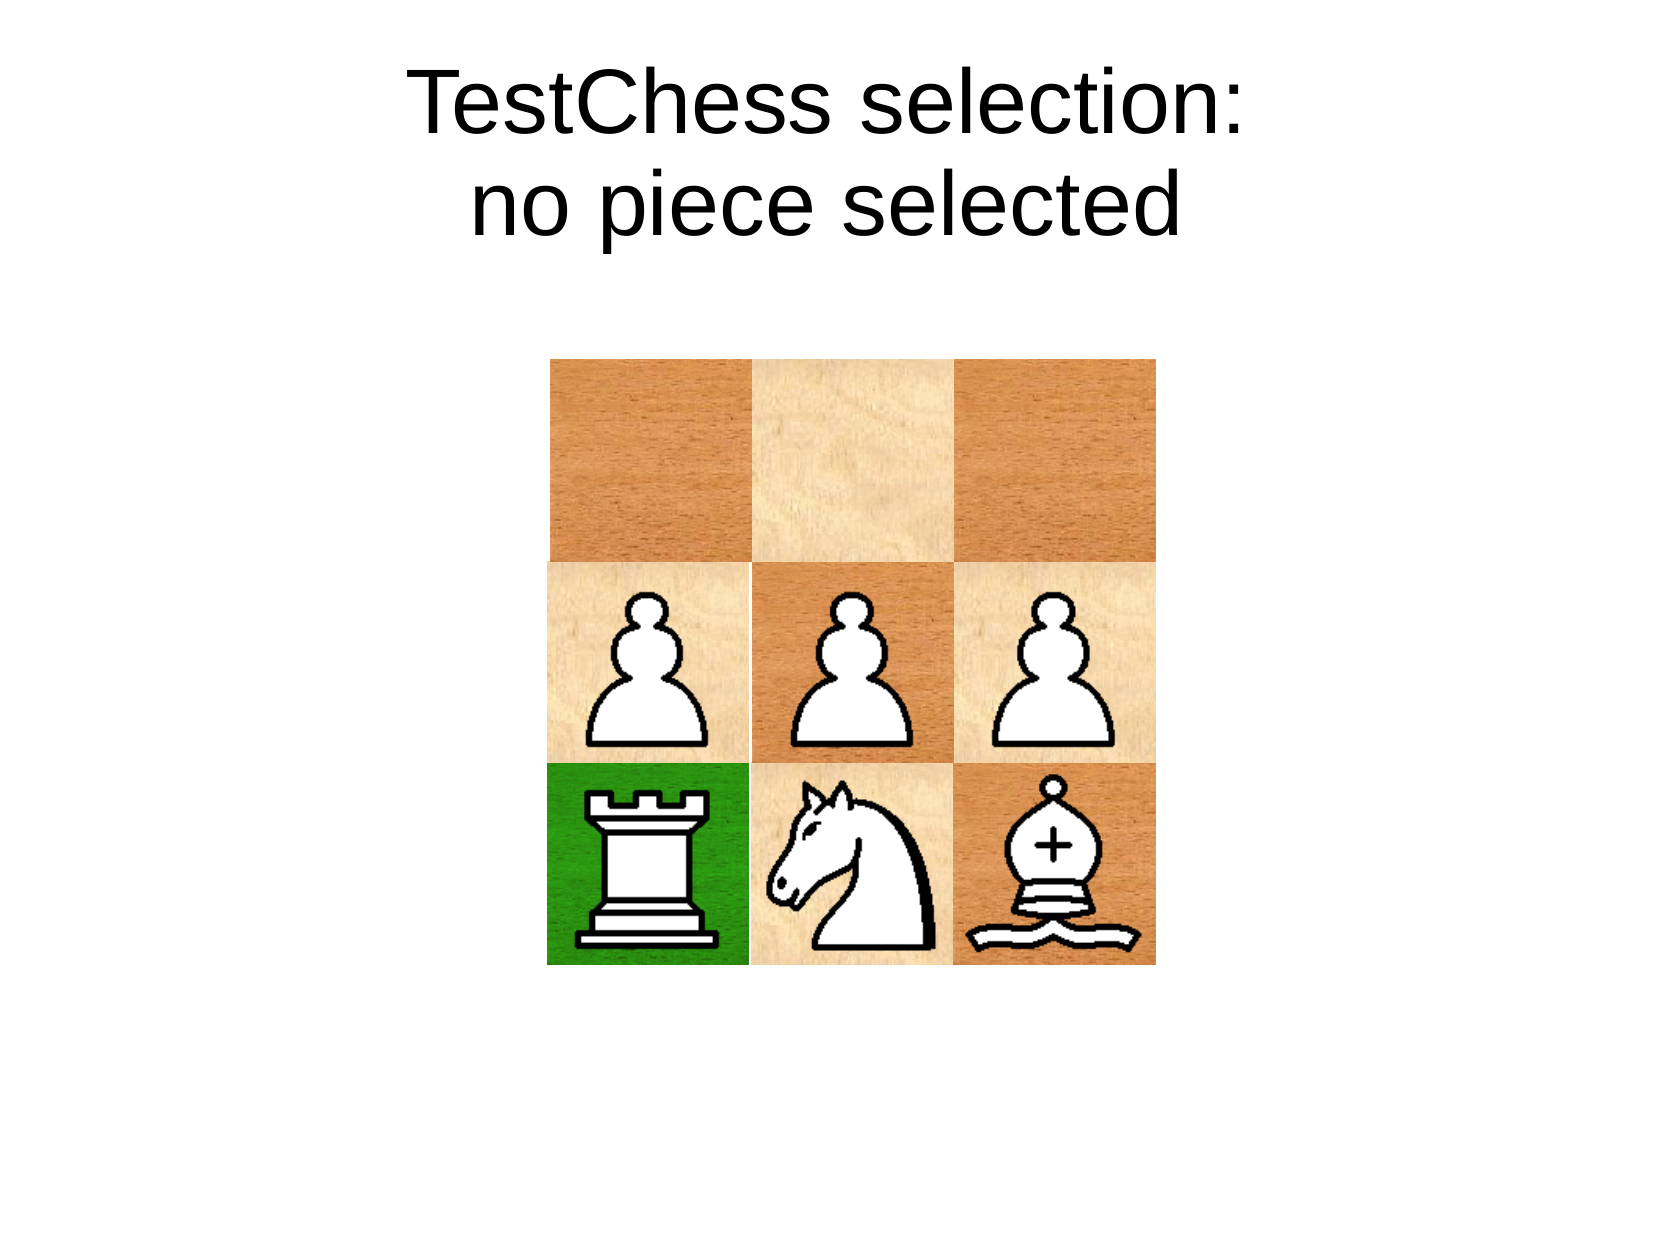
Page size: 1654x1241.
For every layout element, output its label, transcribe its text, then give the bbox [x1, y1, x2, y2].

picture [547, 359, 1156, 965]
title TestChess selection: no piece selected [82, 49, 1571, 257]
